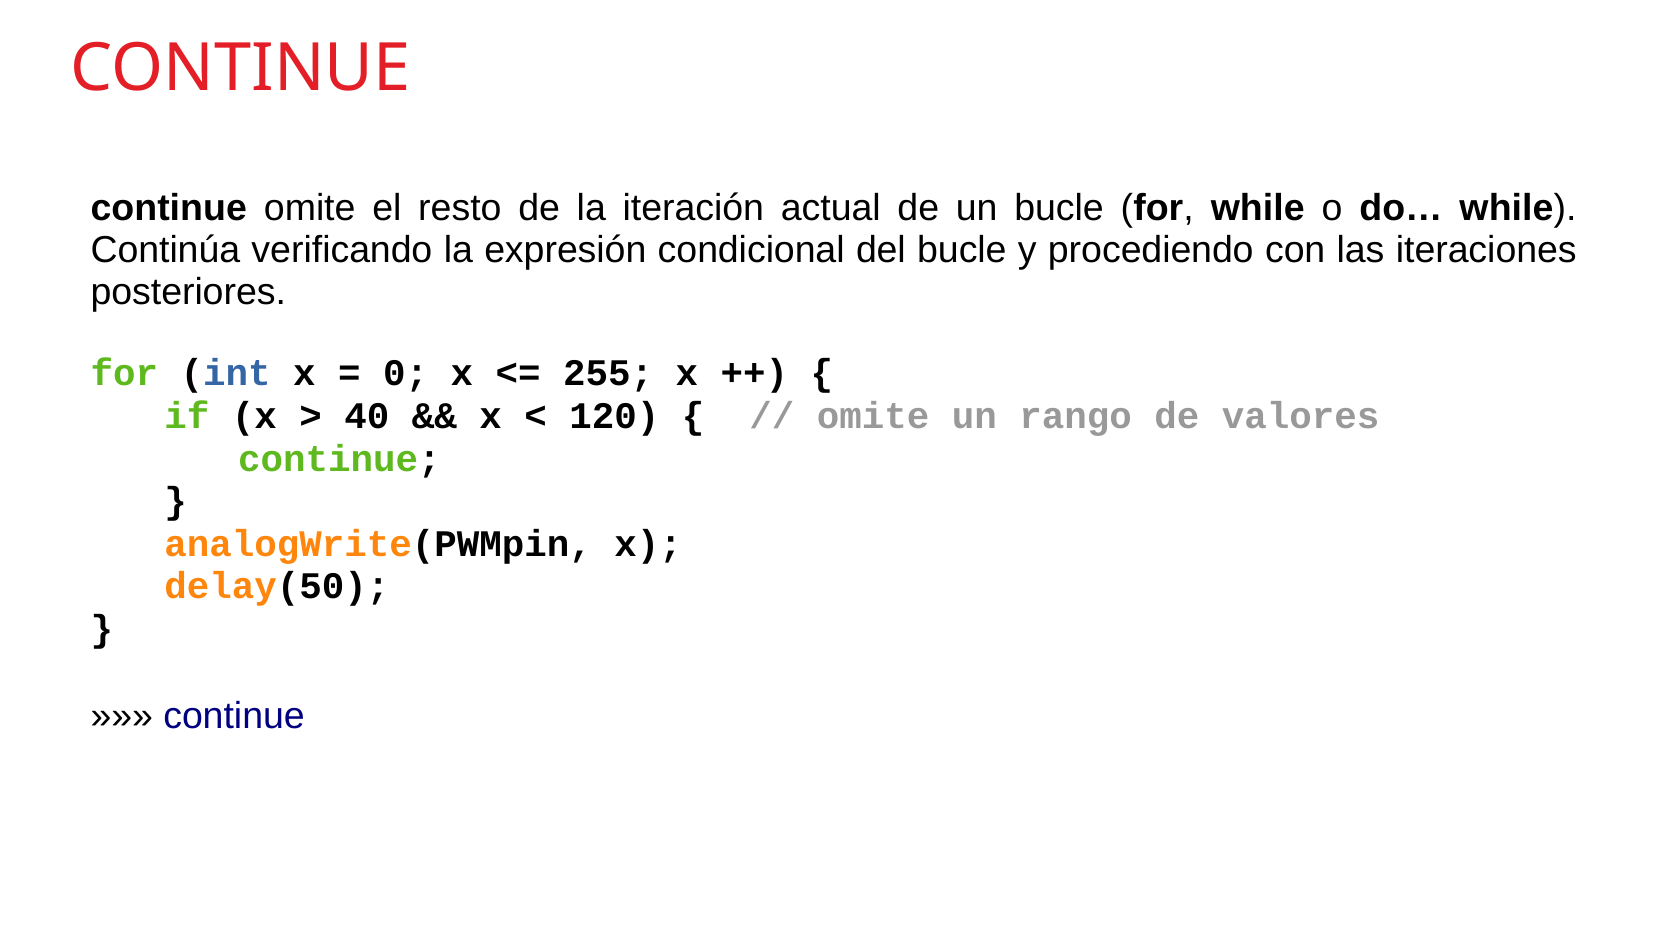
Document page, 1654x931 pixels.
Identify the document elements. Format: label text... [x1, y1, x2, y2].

title CONTINUE [70, 11, 1347, 118]
text_box continue omite el resto de la iteración actual de un bucle (for, while o do… while). Continúa verificando la expresión condicional del bucle y procediendo con las iteraciones posteriores. for (int x = 0; x <= 255; x ++) { if (x > 40 && x < 120) { // omite un rango de valores continue; } analogWrite(PWMpin, x); delay(50); } »»» continue [75, 178, 1596, 867]
